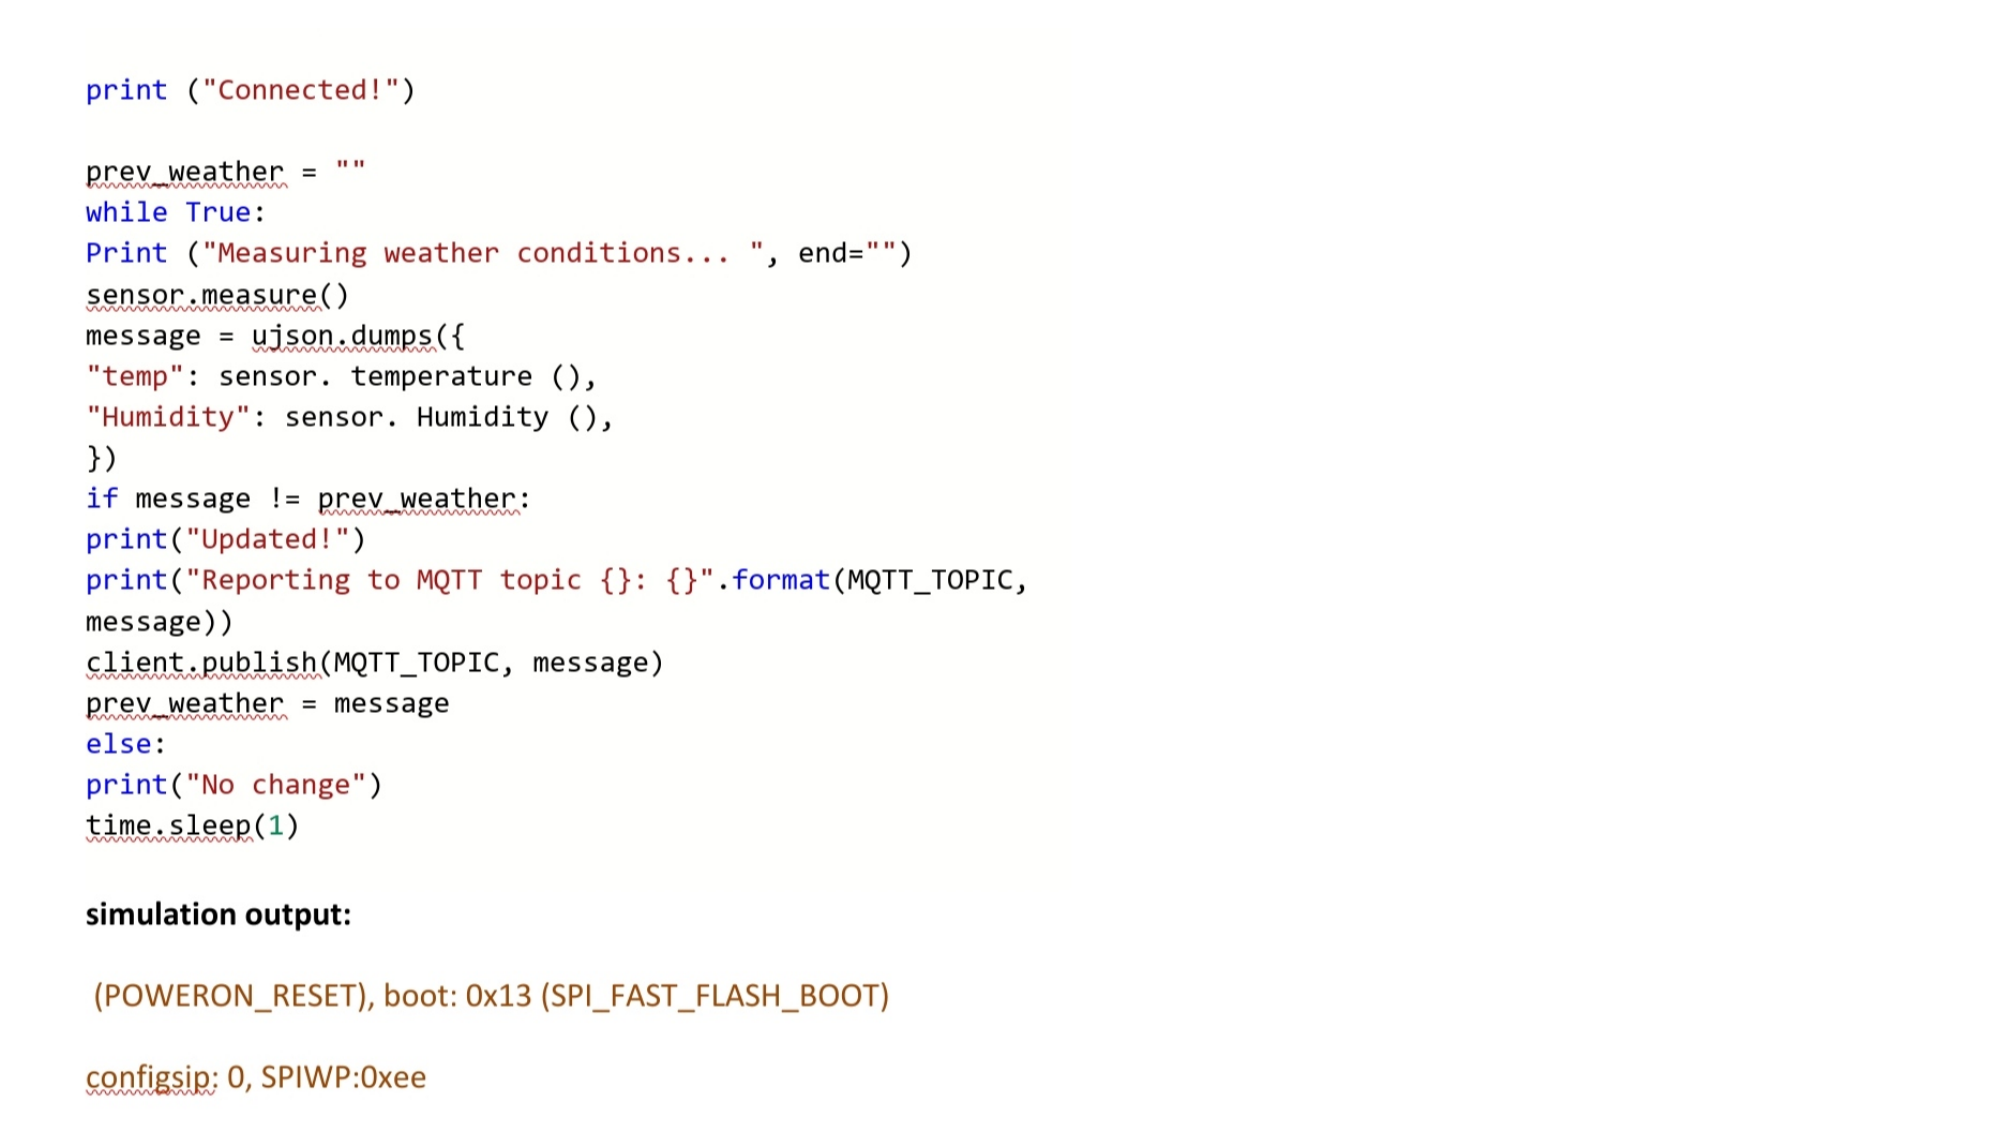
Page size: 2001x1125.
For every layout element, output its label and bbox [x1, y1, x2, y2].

picture [0, 28, 1157, 1125]
